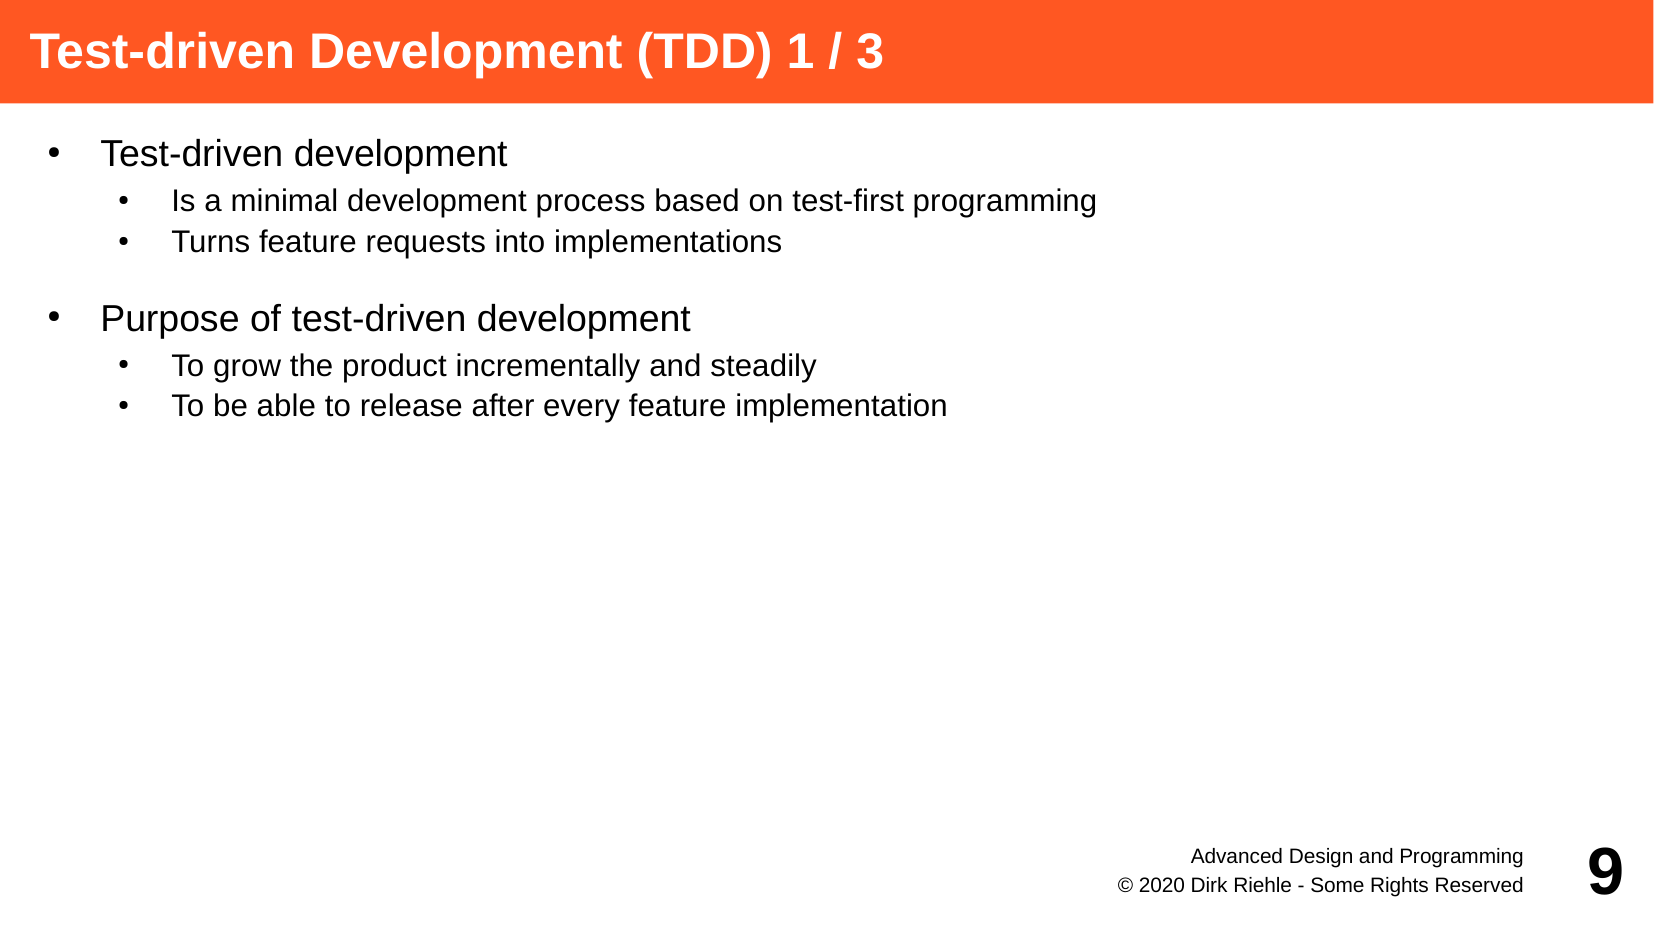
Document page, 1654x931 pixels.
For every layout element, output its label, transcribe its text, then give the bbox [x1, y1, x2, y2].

title Test-driven Development (TDD) 1 / 3 [0, 0, 1654, 104]
list Test-driven development Is a minimal development process based on test-first programming Turns feature requests into implementations Purpose of test-driven development To grow the product incrementally and steadily To be able to release after every feature implementation [29, 132, 1625, 813]
